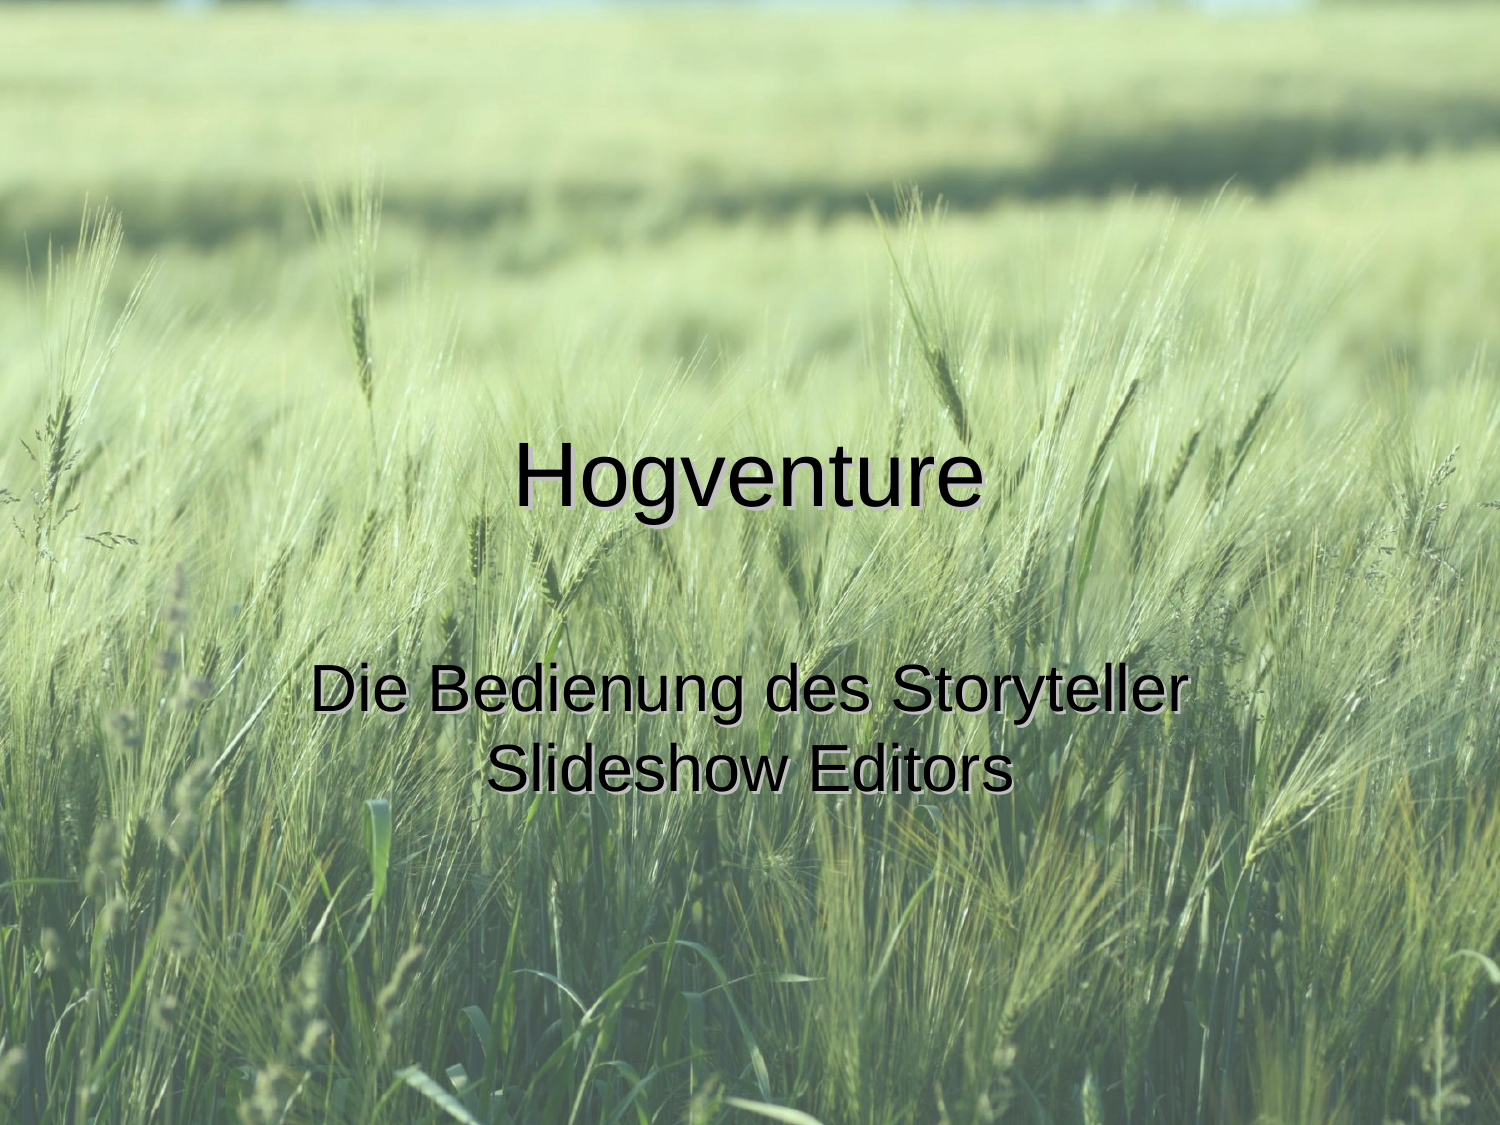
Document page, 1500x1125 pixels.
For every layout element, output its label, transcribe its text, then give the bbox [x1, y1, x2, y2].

title Hogventure [112, 349, 1388, 591]
subtitle Die Bedienung des Storyteller Slideshow Editors [225, 637, 1276, 926]
picture [0, 0, 1500, 1125]
